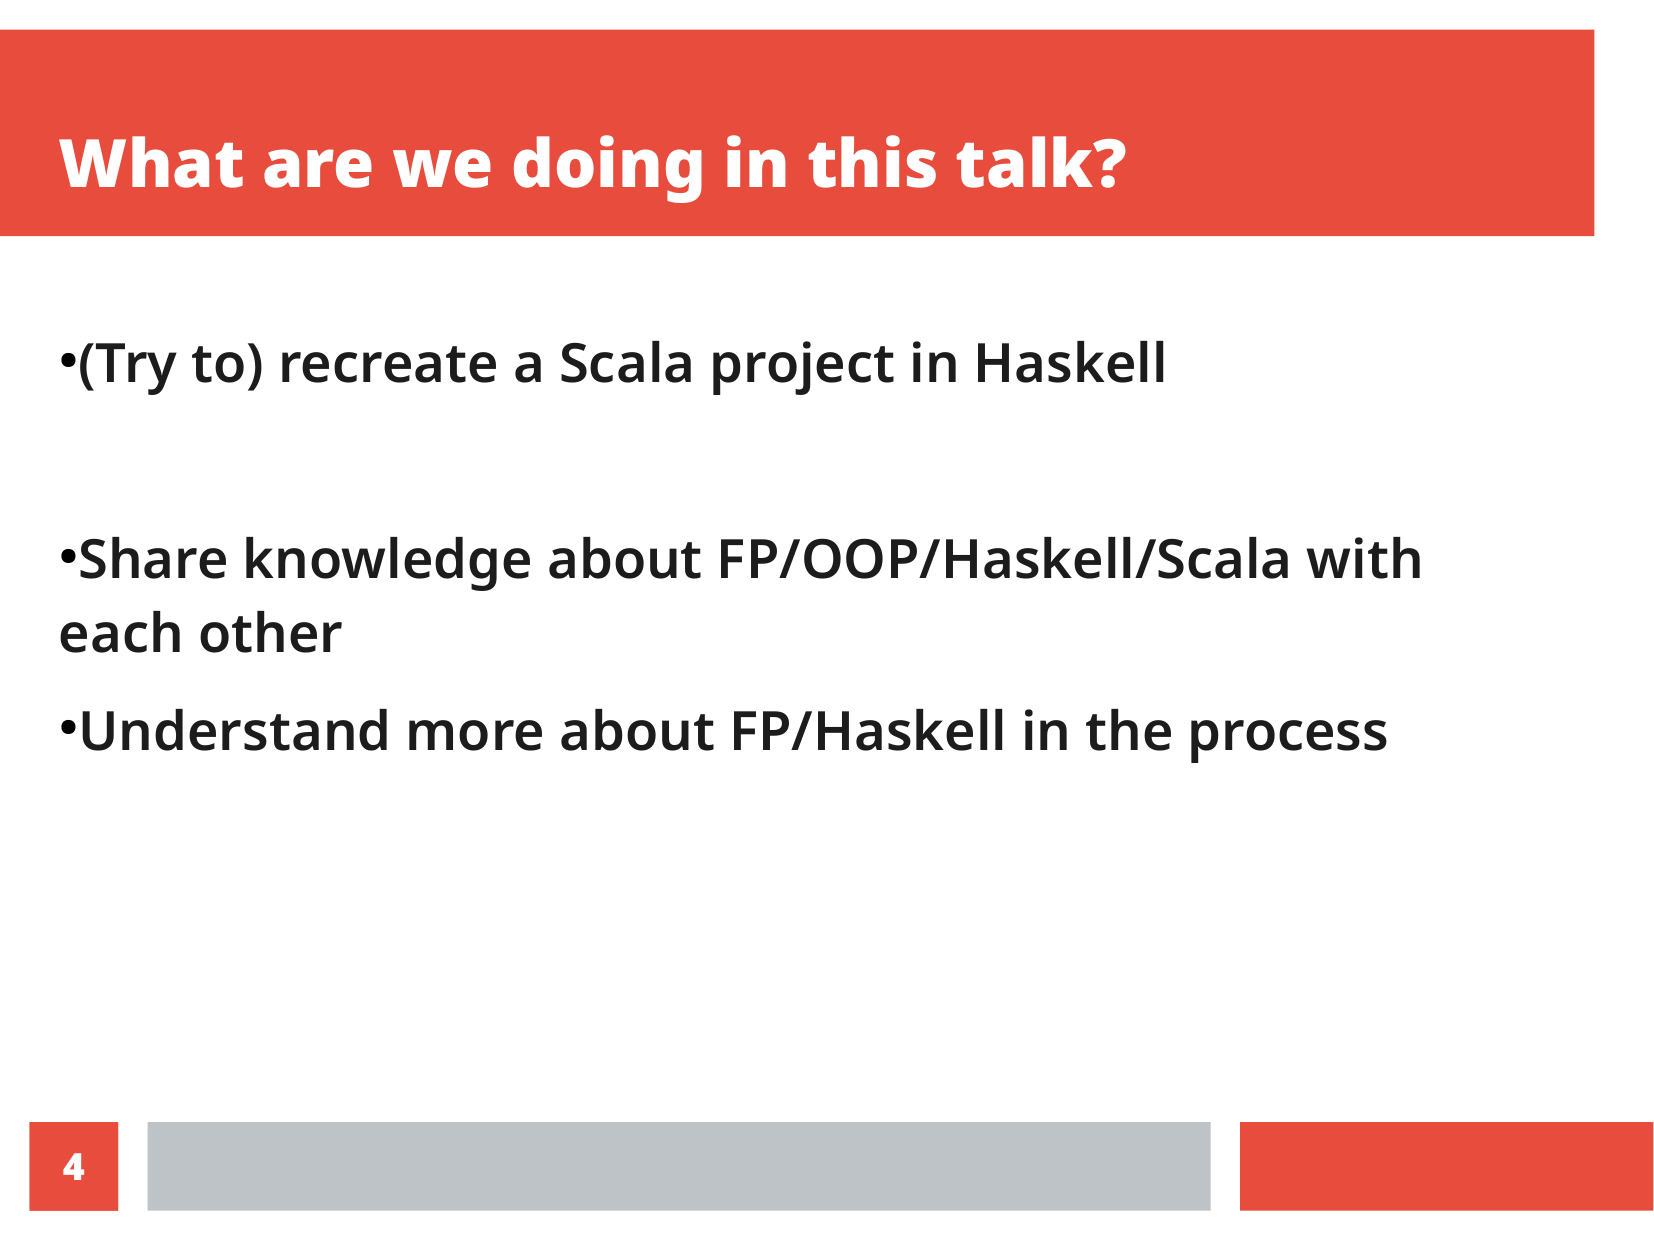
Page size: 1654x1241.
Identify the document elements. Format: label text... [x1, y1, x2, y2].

list (Try to) recreate a Scala project in Haskell Share knowledge about FP/OOP/Haskell/Scala with each other Understand more about FP/Haskell in the process [59, 324, 1565, 1093]
title What are we doing in this talk? [59, 59, 1595, 207]
